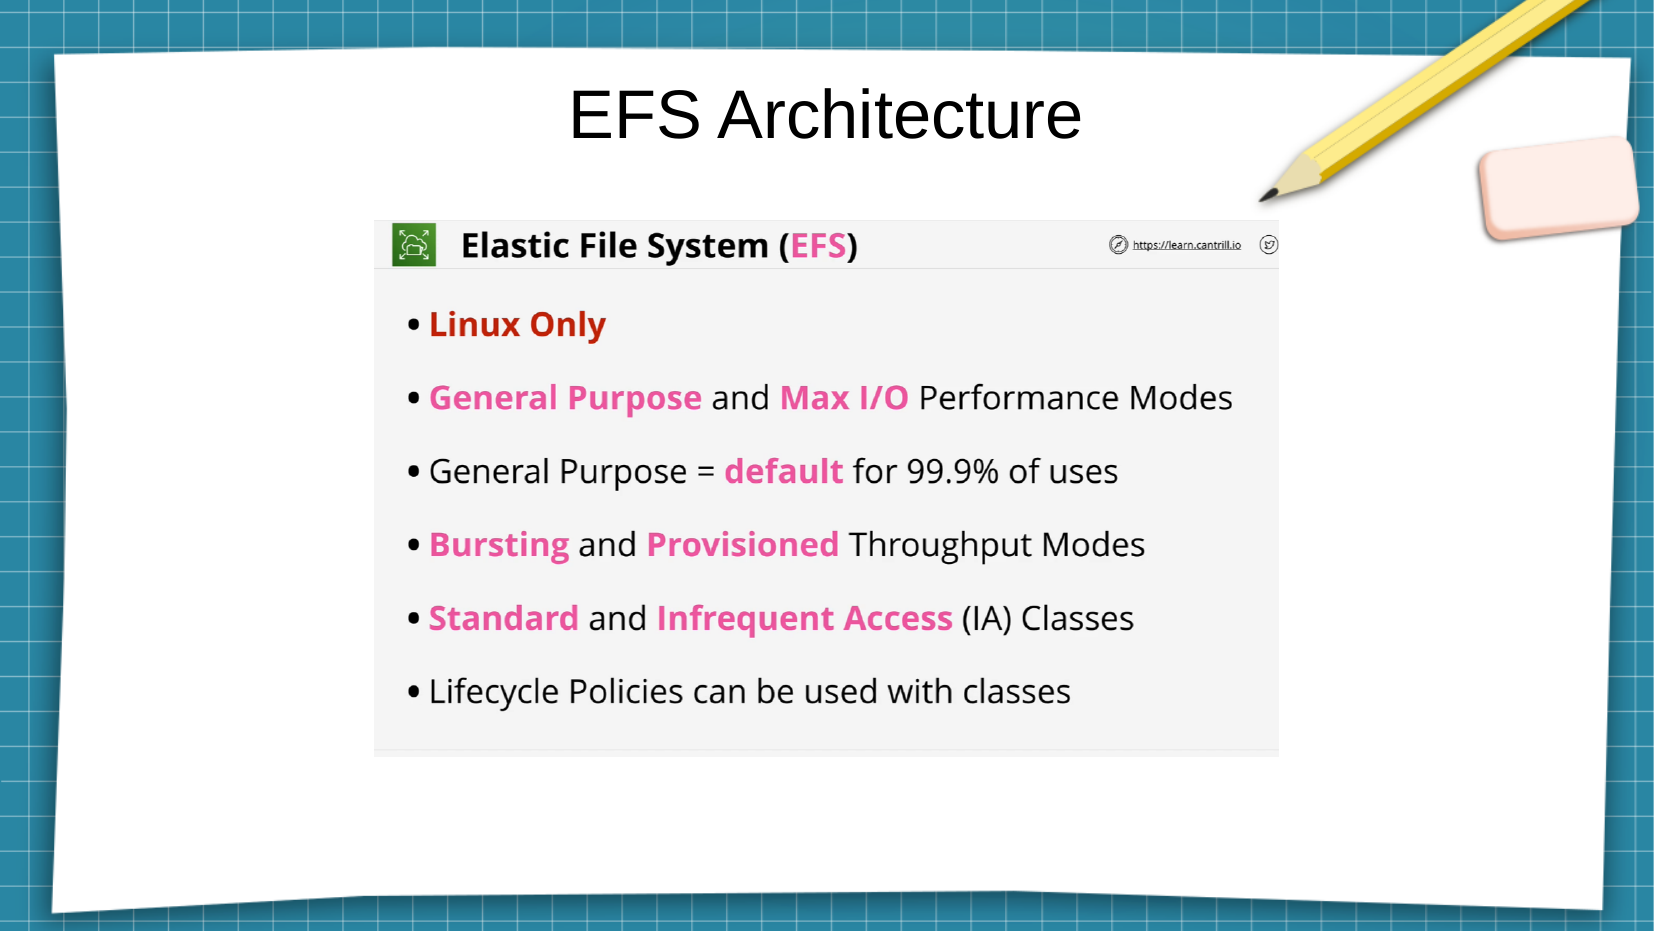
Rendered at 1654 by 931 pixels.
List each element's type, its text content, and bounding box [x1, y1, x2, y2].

picture [0, 0, 1654, 931]
title EFS Architecture [82, 37, 1571, 193]
